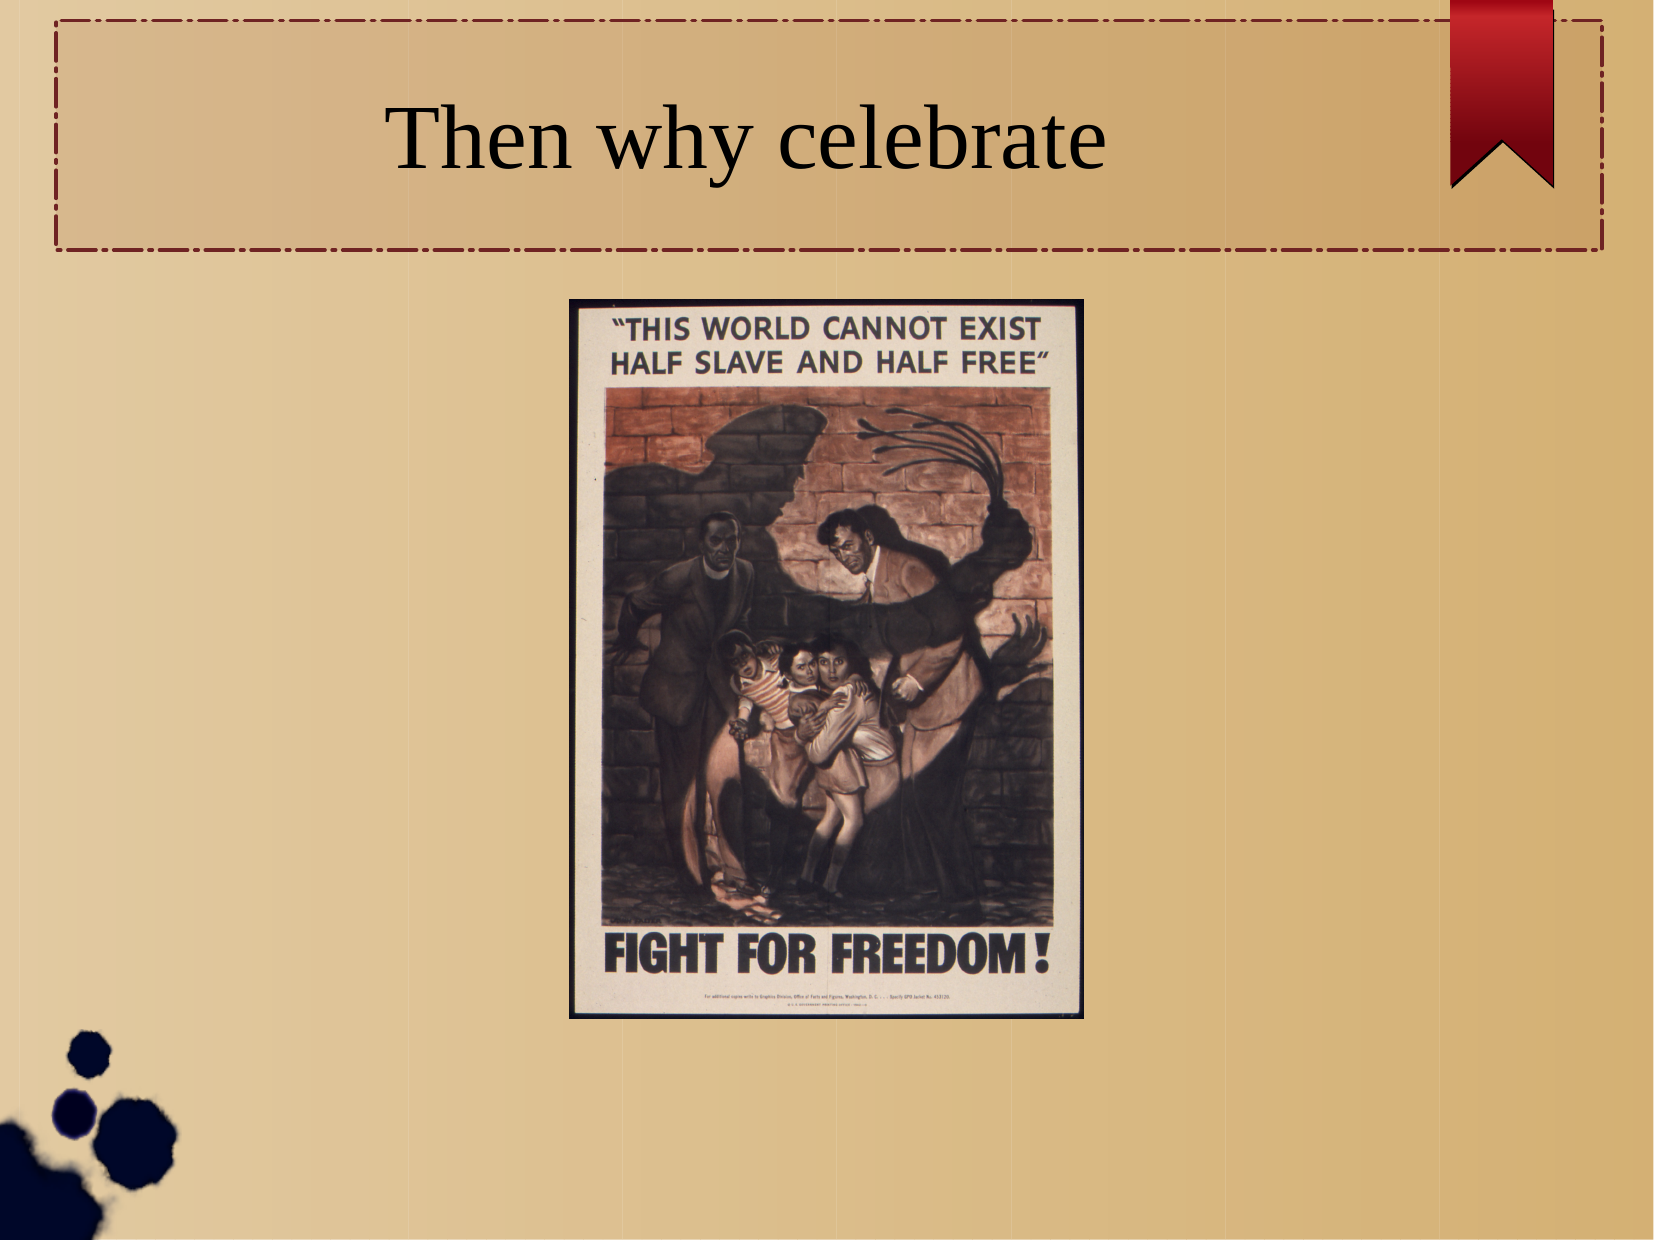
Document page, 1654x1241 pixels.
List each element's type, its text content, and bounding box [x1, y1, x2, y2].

picture [569, 299, 1084, 1019]
title Then why celebrate [82, 47, 1412, 229]
